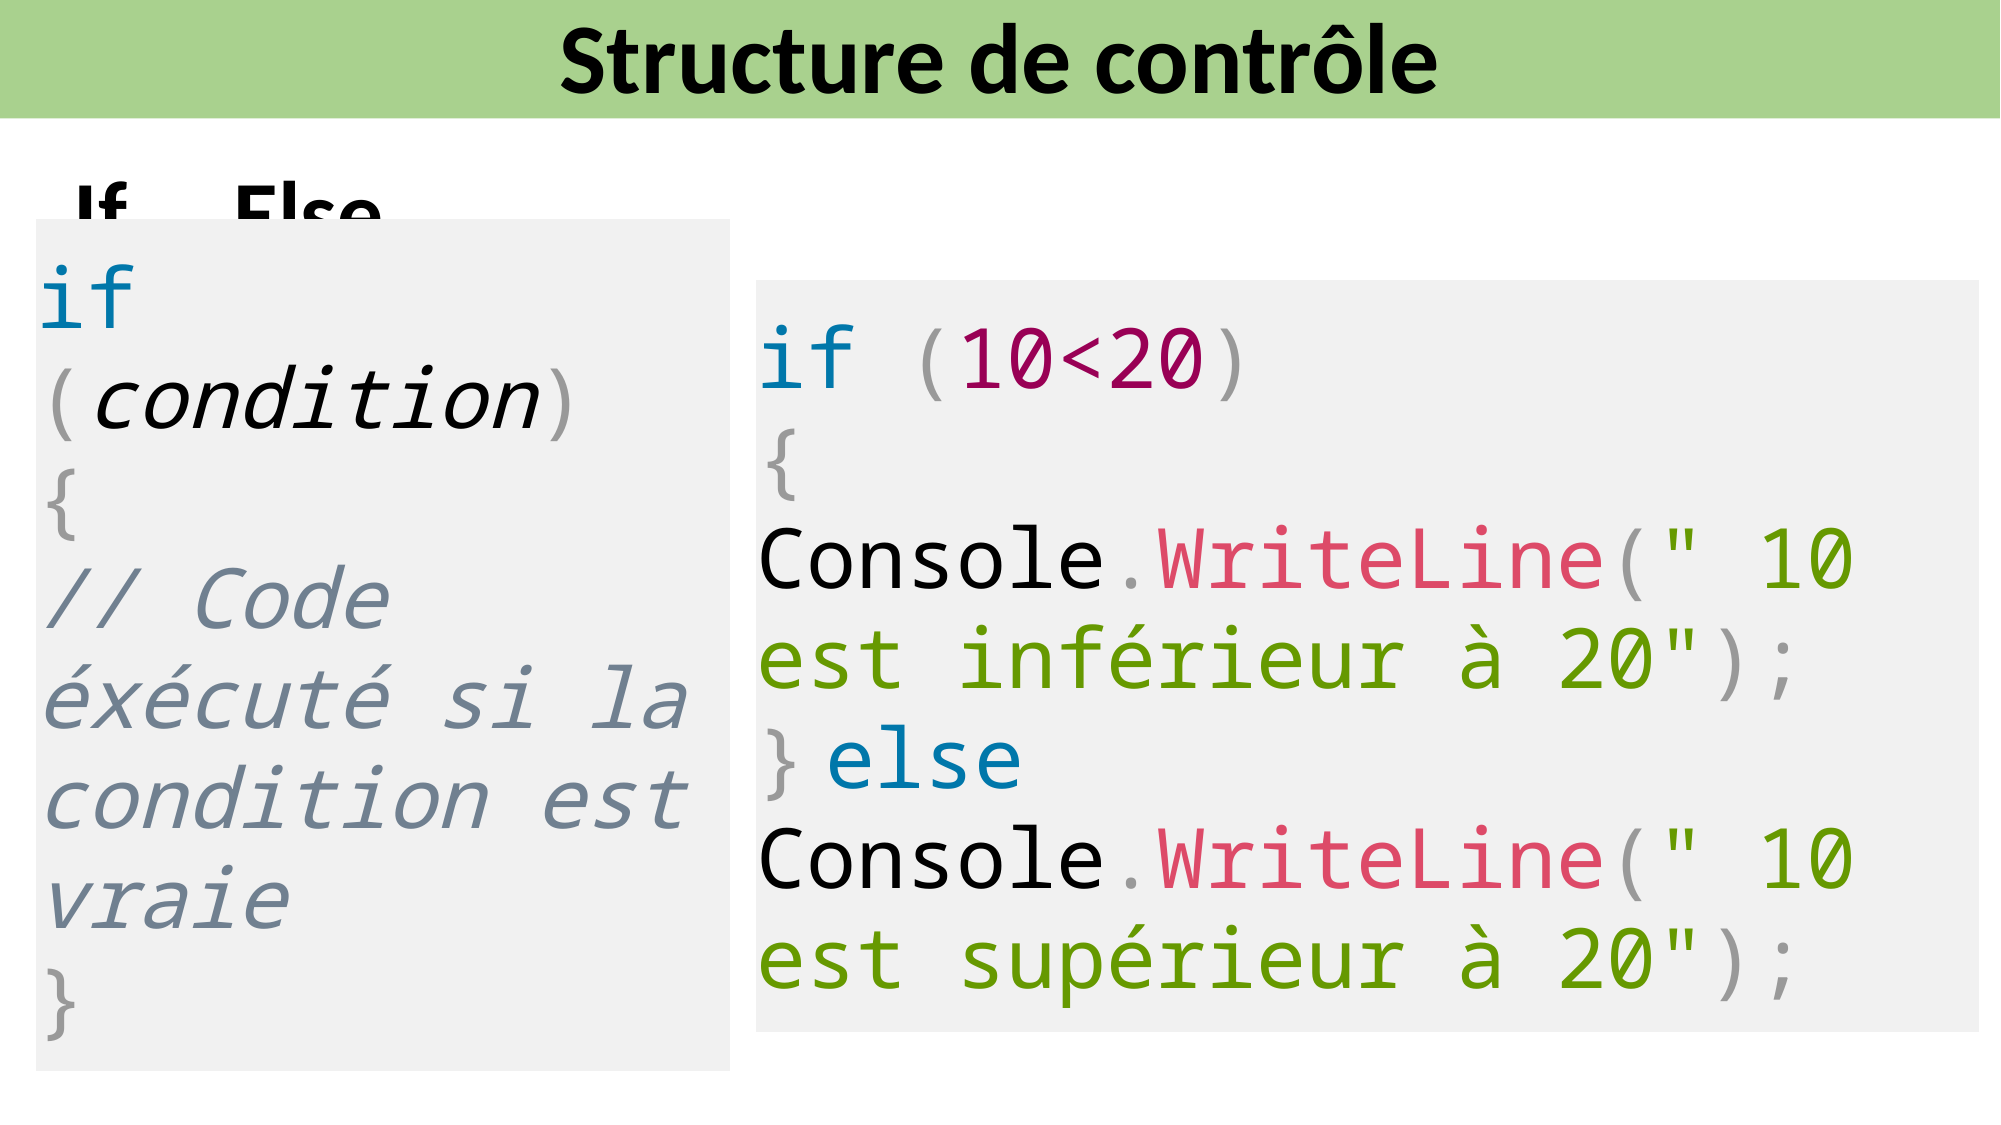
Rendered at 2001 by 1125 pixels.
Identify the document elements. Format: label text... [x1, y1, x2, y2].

text_box if (condition) { // Code éxécuté si la condition est vraie } [36, 219, 730, 1071]
text_box If … Else [58, 145, 1942, 273]
text_box if (10<20) { Console.WriteLine(" 10 est inférieur à 20"); } else Console.WriteLine(" 10 est supérieur à 20"); [756, 280, 1979, 1032]
title Structure de contrôle [0, 0, 2000, 119]
